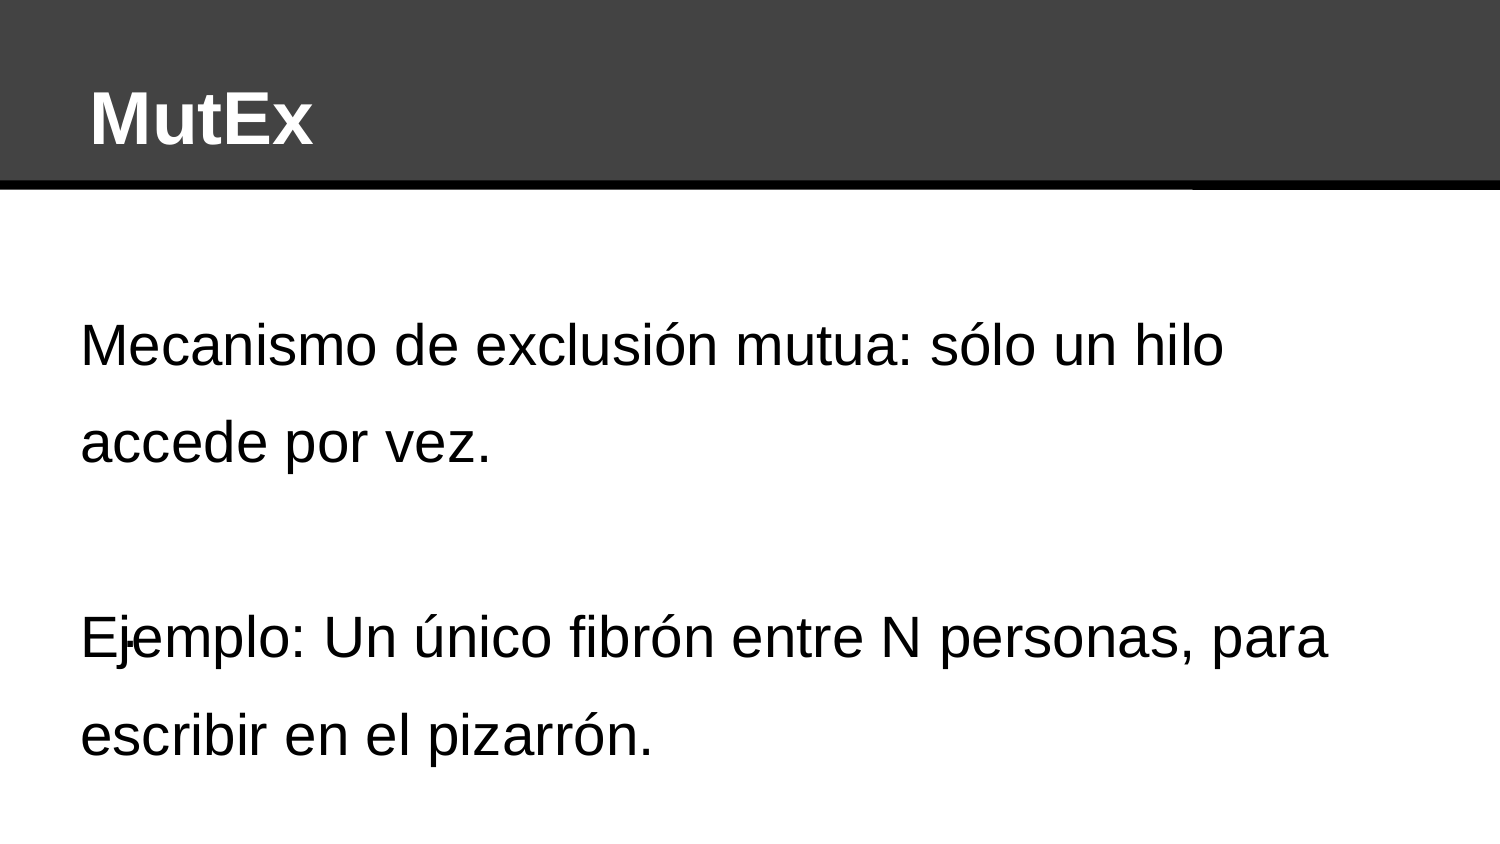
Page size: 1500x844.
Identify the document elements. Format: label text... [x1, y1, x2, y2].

text_box MutEx [74, 33, 1425, 175]
text_box Mecanismo de exclusión mutua: sólo un hilo accede por vez. Ejemplo: Un único fibrón entre N personas, para escribir en el pizarrón. [65, 272, 1431, 743]
text_box . [107, 555, 154, 636]
